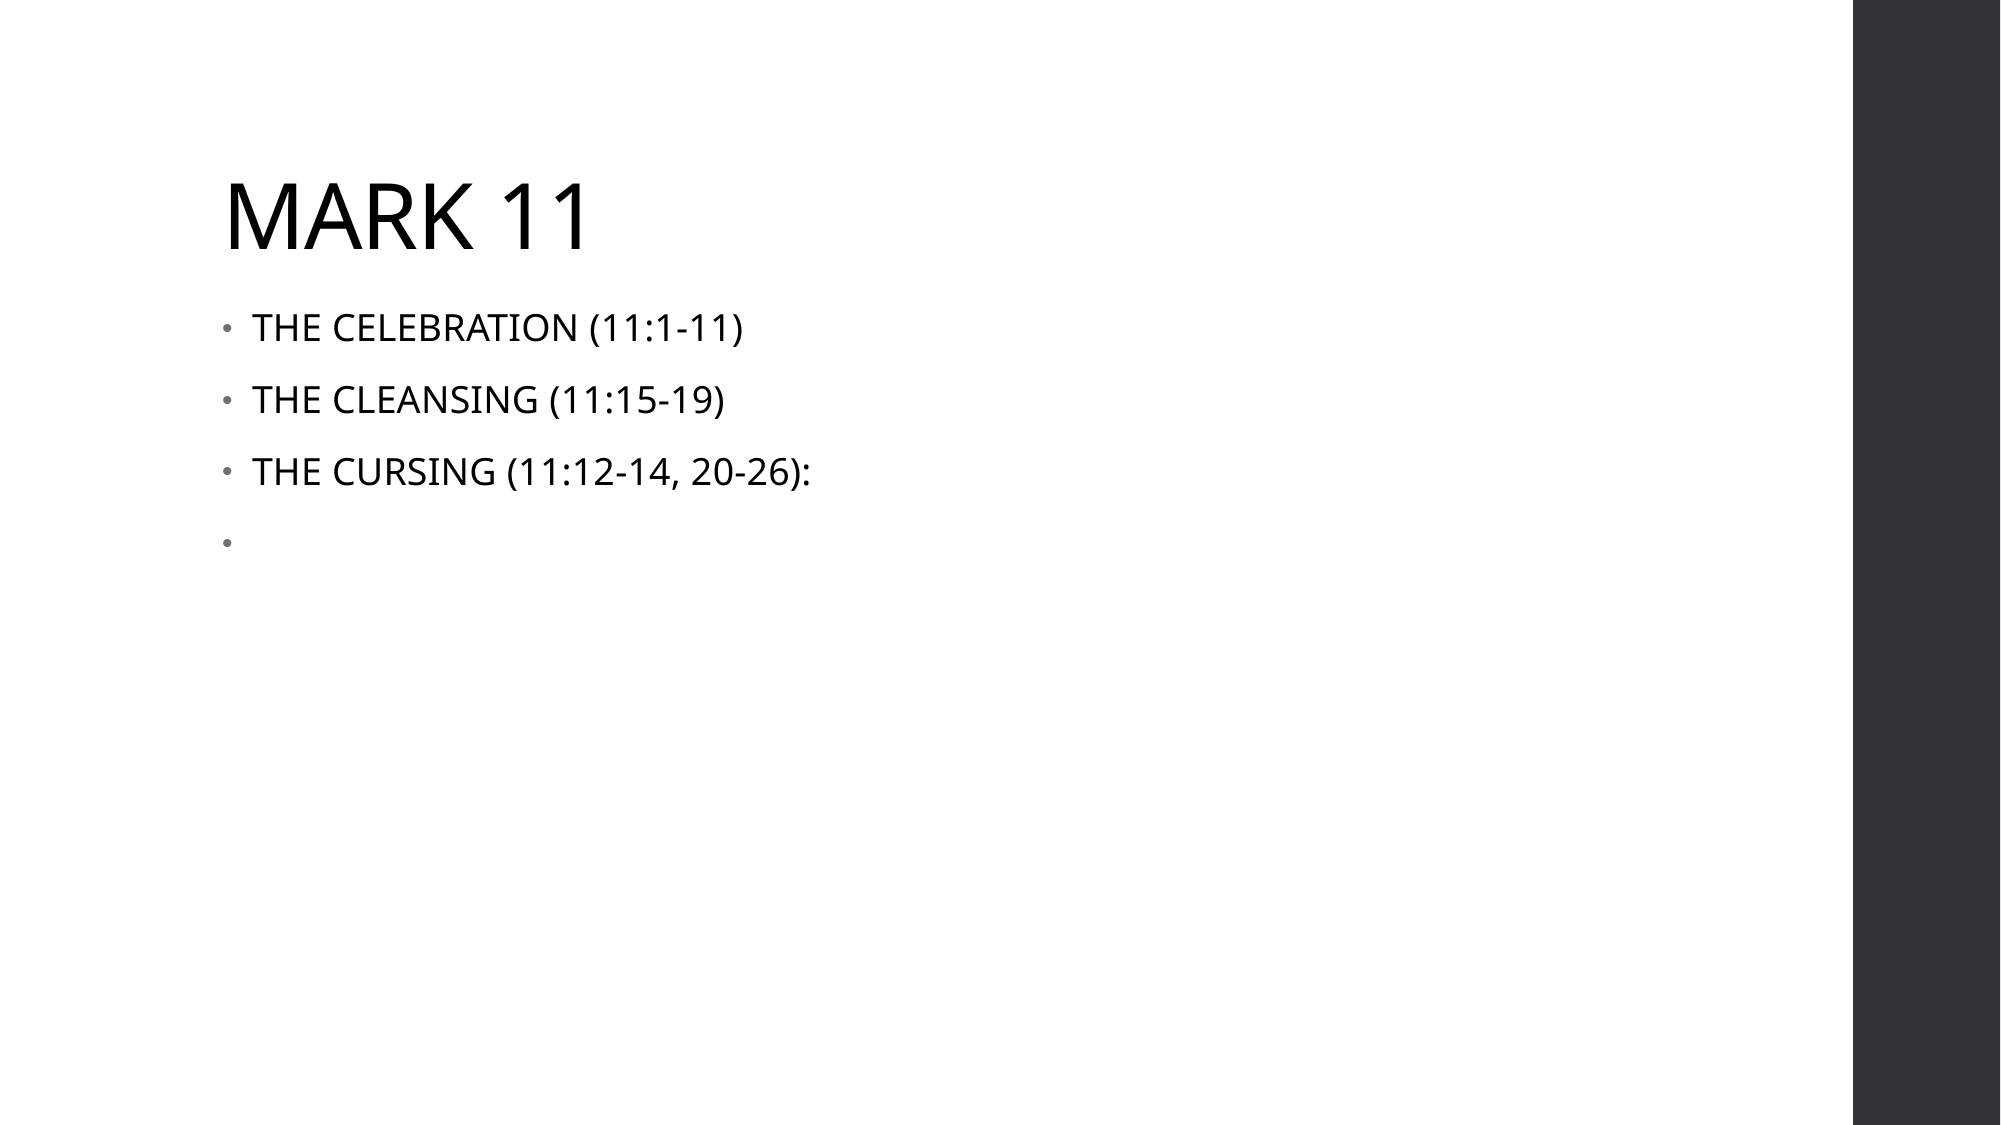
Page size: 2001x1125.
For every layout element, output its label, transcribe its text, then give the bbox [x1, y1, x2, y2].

list THE CELEBRATION (11:1-11) THE CLEANSING (11:15-19) THE CURSING (11:12-14, 20-26): [206, 299, 1617, 1014]
title MARK 11 [206, 60, 1797, 278]
